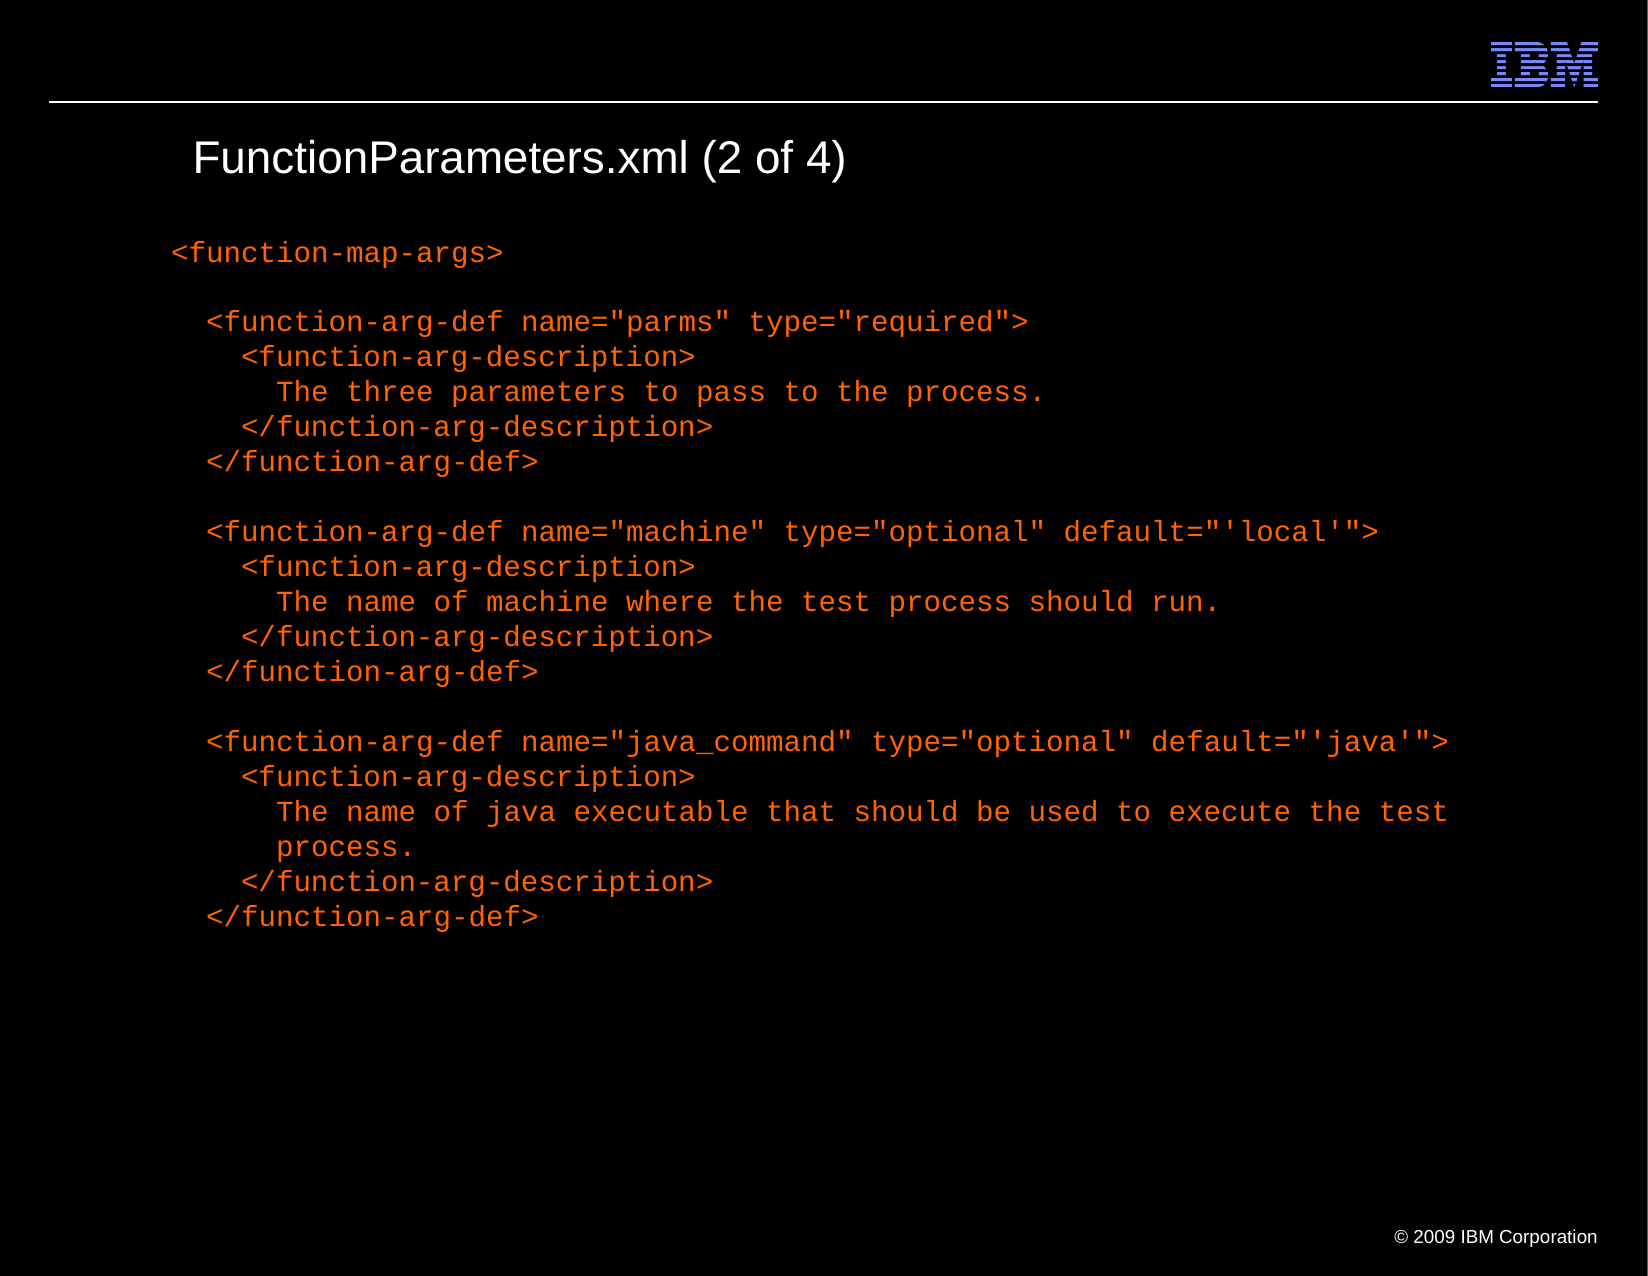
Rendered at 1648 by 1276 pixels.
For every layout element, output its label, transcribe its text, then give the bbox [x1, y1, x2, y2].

text_box <function-map-args> <function-arg-def name="parms" type="required"> <function-arg-description> The three parameters to pass to the process. </function-arg-description> </function-arg-def> <function-arg-def name="machine" type="optional" default="'local'"> <function-arg-description> The name of machine where the test process should run. </function-arg-description> </function-arg-def> <function-arg-def name="java_command" type="optional" default="'java'"> <function-arg-description> The name of java executable that should be used to execute the test process. </function-arg-description> </function-arg-def> [86, 225, 1648, 1010]
picture [1491, 42, 1598, 87]
title FunctionParameters.xml (2 of 4) [175, 125, 1648, 219]
